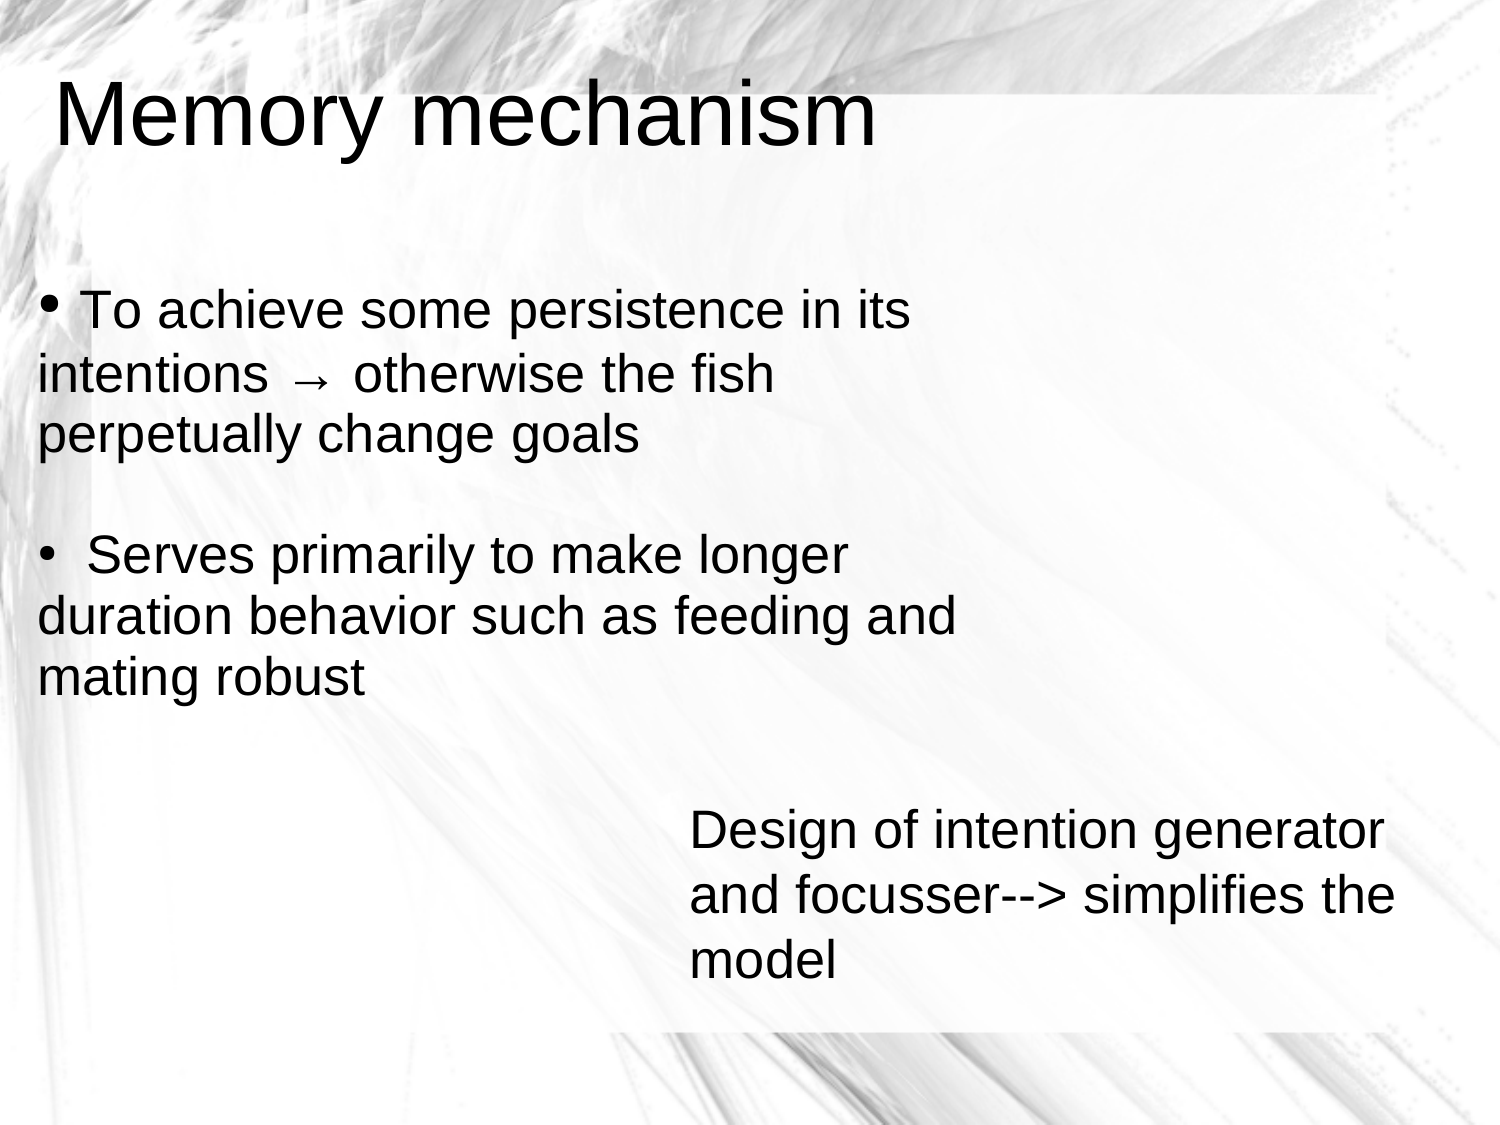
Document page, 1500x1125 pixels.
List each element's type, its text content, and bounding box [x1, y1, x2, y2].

text_box Design of intention generator and focusser--> simplifies the model [675, 787, 1426, 998]
picture [0, 0, 1500, 1125]
subtitle To achieve some persistence in its intentions → otherwise the fish perpetually change goals Serves primarily to make longer duration behavior such as feeding and mating robust [37, 187, 976, 788]
title Memory mechanism [53, 37, 1313, 190]
